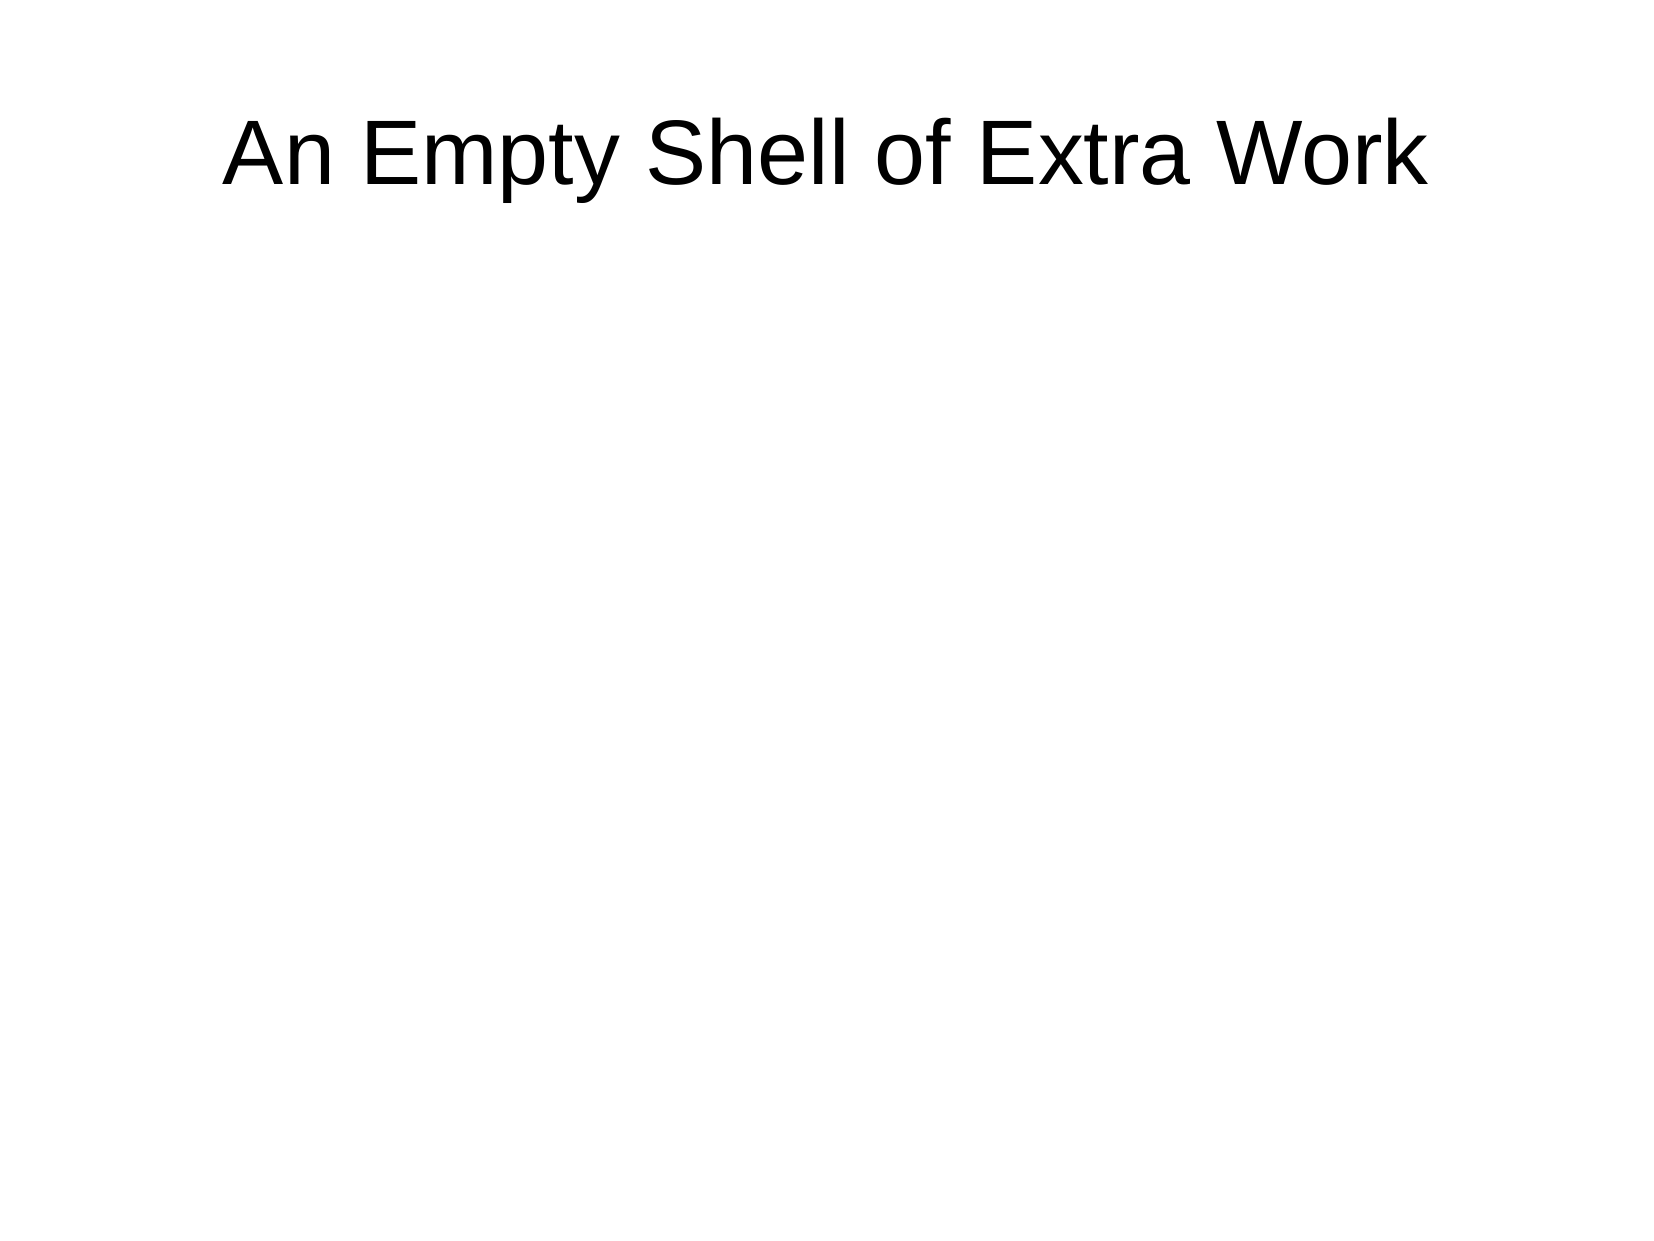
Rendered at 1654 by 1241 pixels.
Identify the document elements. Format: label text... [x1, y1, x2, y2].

title An Empty Shell of Extra Work [82, 49, 1571, 257]
